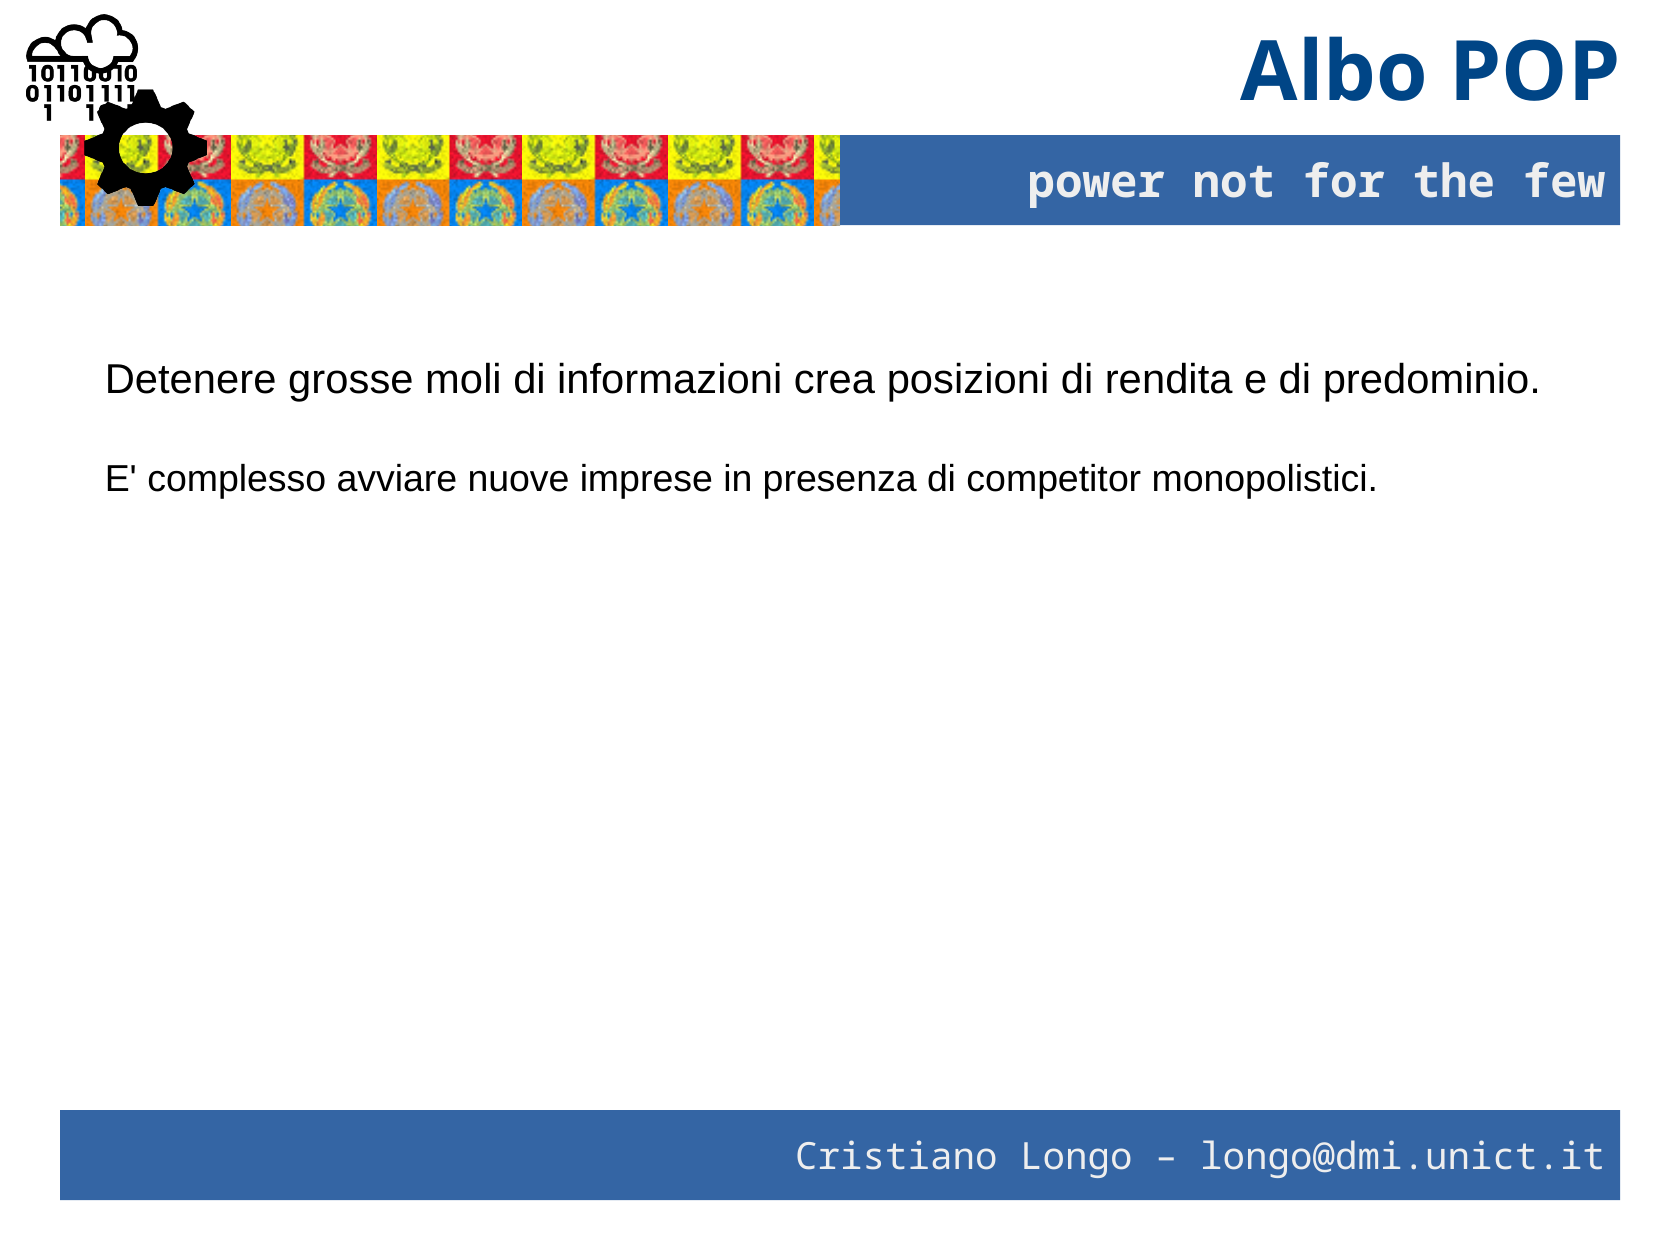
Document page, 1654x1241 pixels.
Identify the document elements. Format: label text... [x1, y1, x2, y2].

text_box power not for the few [840, 135, 1621, 226]
text_box [60, 135, 840, 226]
text_box Detenere grosse moli di informazioni crea posizioni di rendita e di predominio. [90, 348, 1576, 451]
text_box E' complesso avviare nuove imprese in presenza di competitor monopolistici. [90, 450, 1394, 507]
text_box Albo POP [982, 4, 1636, 124]
picture [26, 14, 207, 206]
text_box Cristiano Longo – longo@dmi.unict.it [60, 1110, 1621, 1201]
